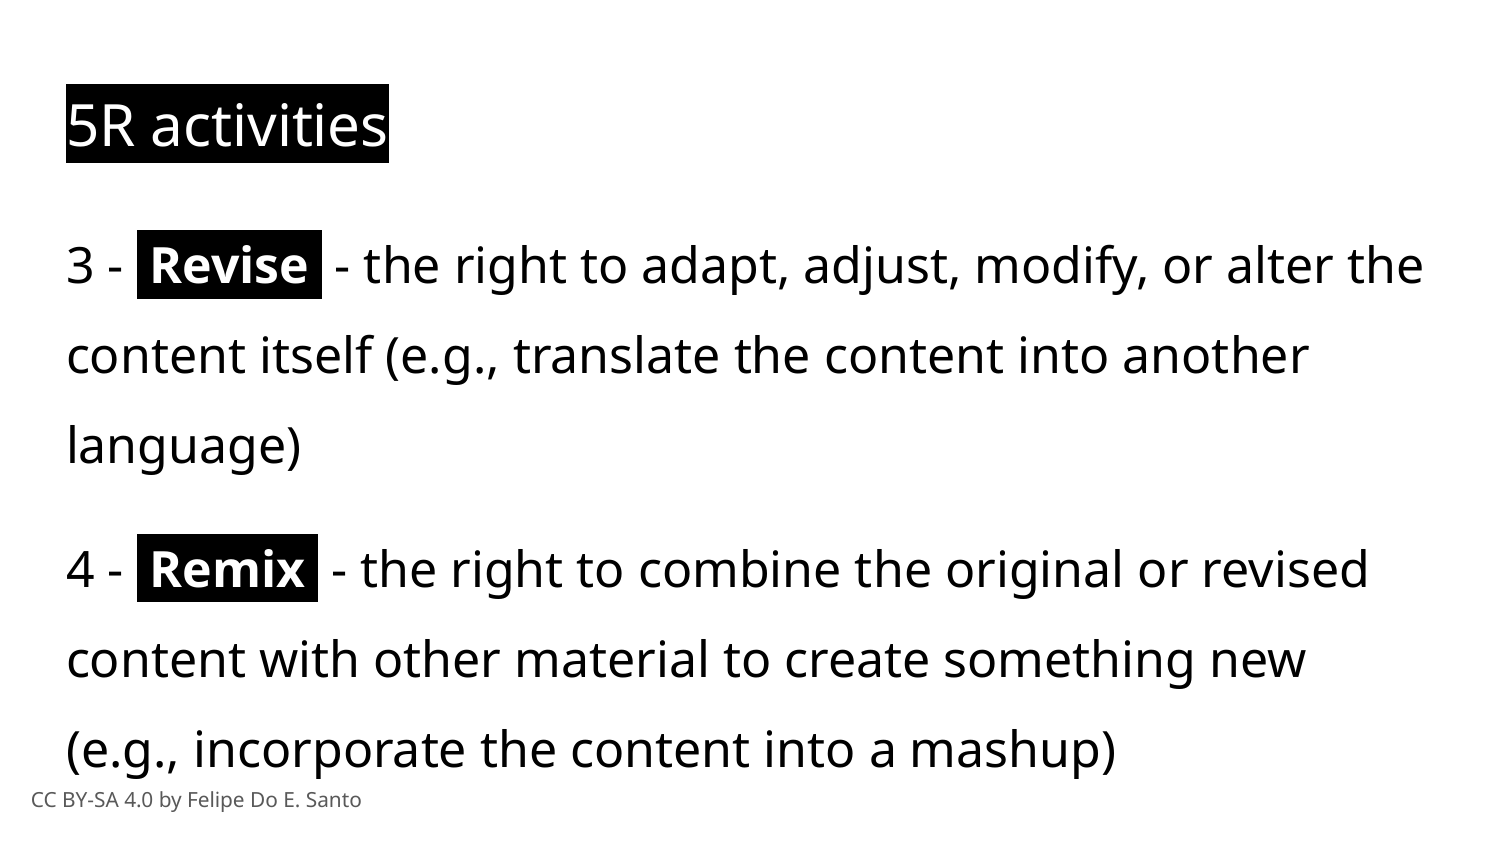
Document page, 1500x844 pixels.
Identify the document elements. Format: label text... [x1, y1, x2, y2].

title 5R activities [51, 72, 1449, 167]
text_box CC BY-SA 4.0 by Felipe Do E. Santo [15, 771, 421, 826]
list 3 - Revise - the right to adapt, adjust, modify, or alter the content itself (e.g., translate the content into another language) 4 - Remix - the right to combine the original or revised content with other material to create something new (e.g., incorporate the content into a mashup) [51, 189, 1449, 750]
